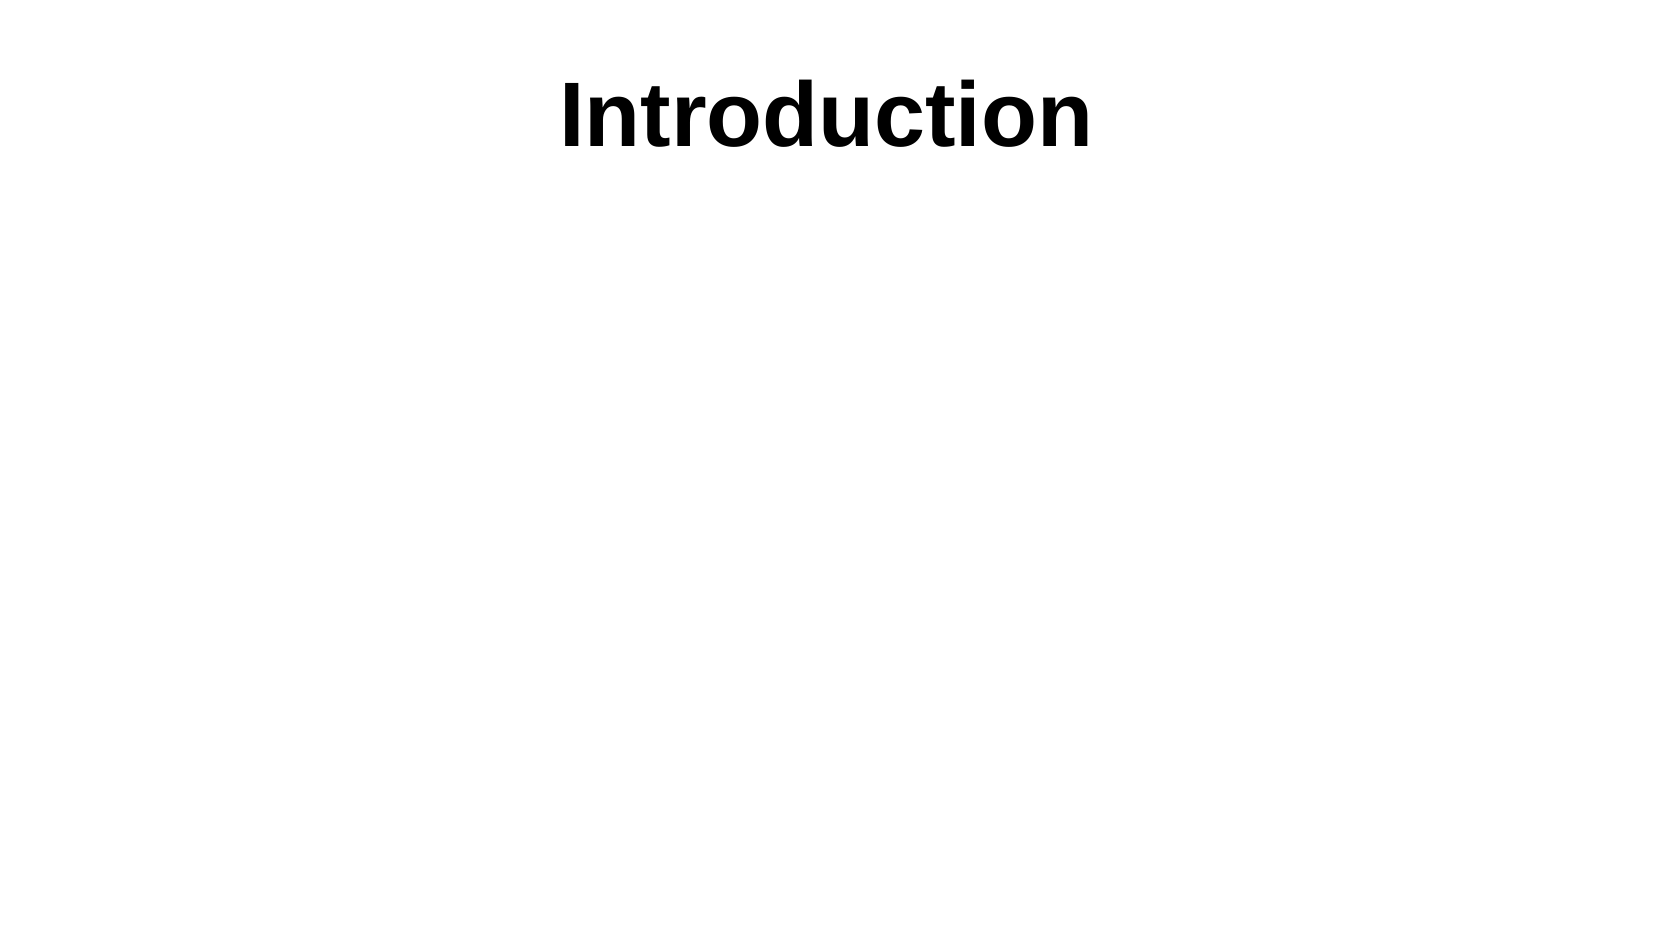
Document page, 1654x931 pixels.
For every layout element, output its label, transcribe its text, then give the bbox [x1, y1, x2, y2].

title Introduction [82, 37, 1571, 193]
